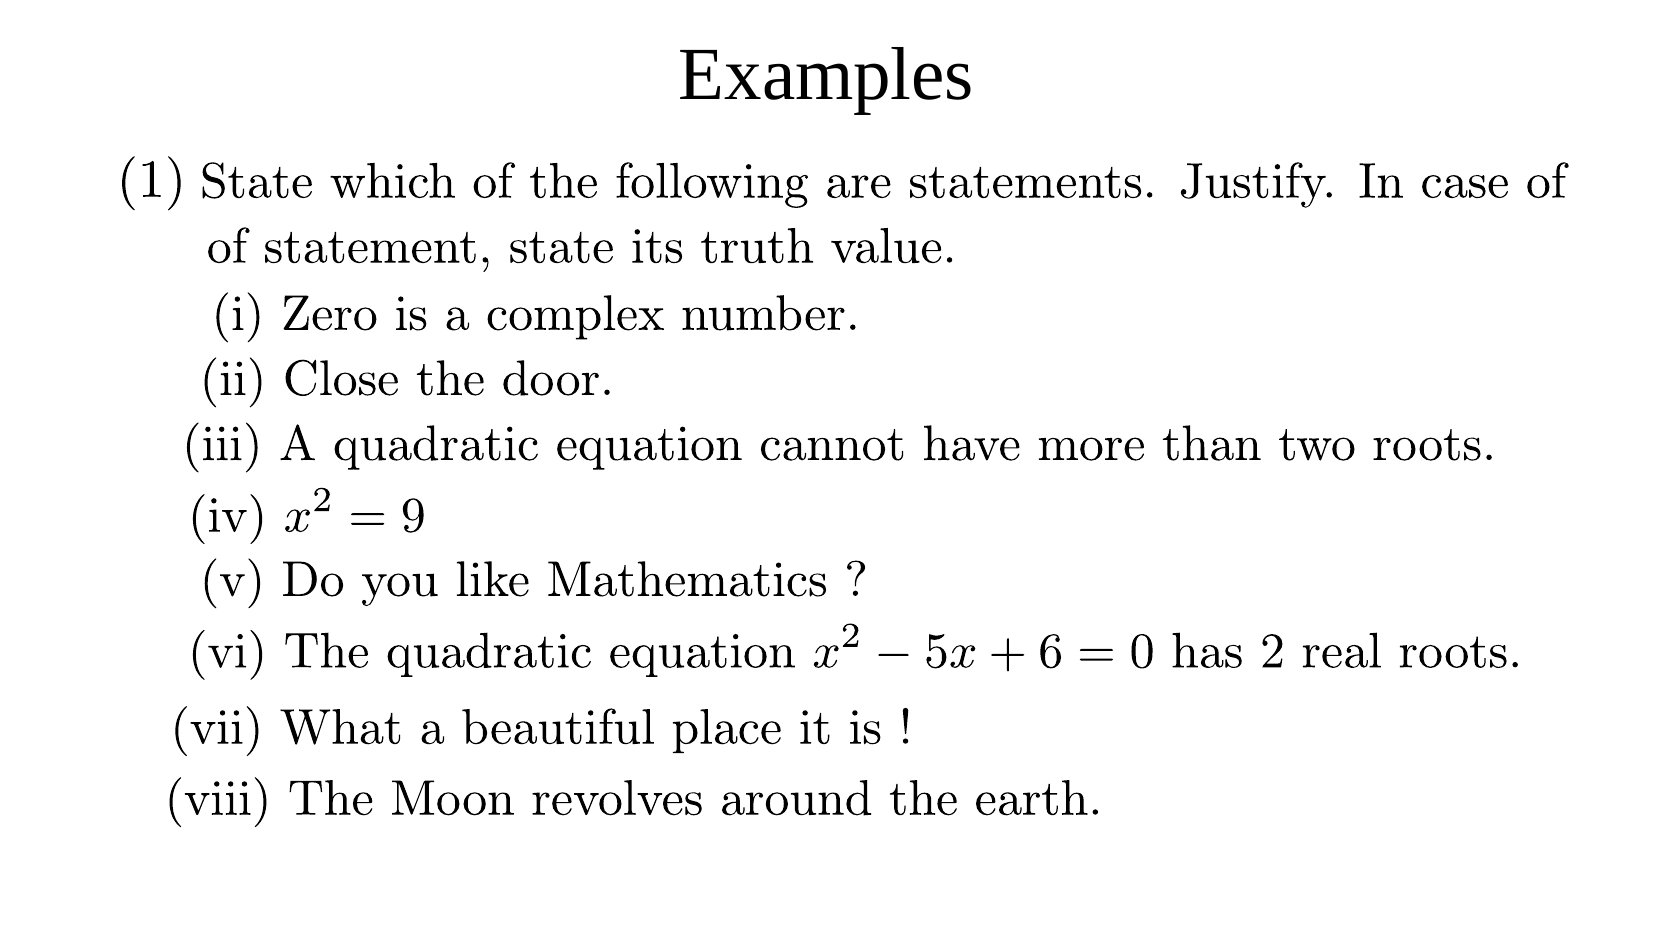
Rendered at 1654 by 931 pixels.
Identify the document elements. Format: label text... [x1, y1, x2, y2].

text_box [208, 227, 953, 273]
title Examples [82, 23, 1571, 125]
text_box [202, 357, 610, 408]
text_box [202, 558, 866, 609]
text_box [167, 777, 1099, 828]
text_box [190, 487, 424, 545]
text_box [214, 292, 856, 343]
text_box [190, 623, 1518, 680]
text_box [202, 162, 1569, 208]
text_box [119, 156, 181, 211]
text_box [172, 706, 909, 757]
text_box [184, 422, 1492, 473]
subtitle [47, 129, 1607, 904]
